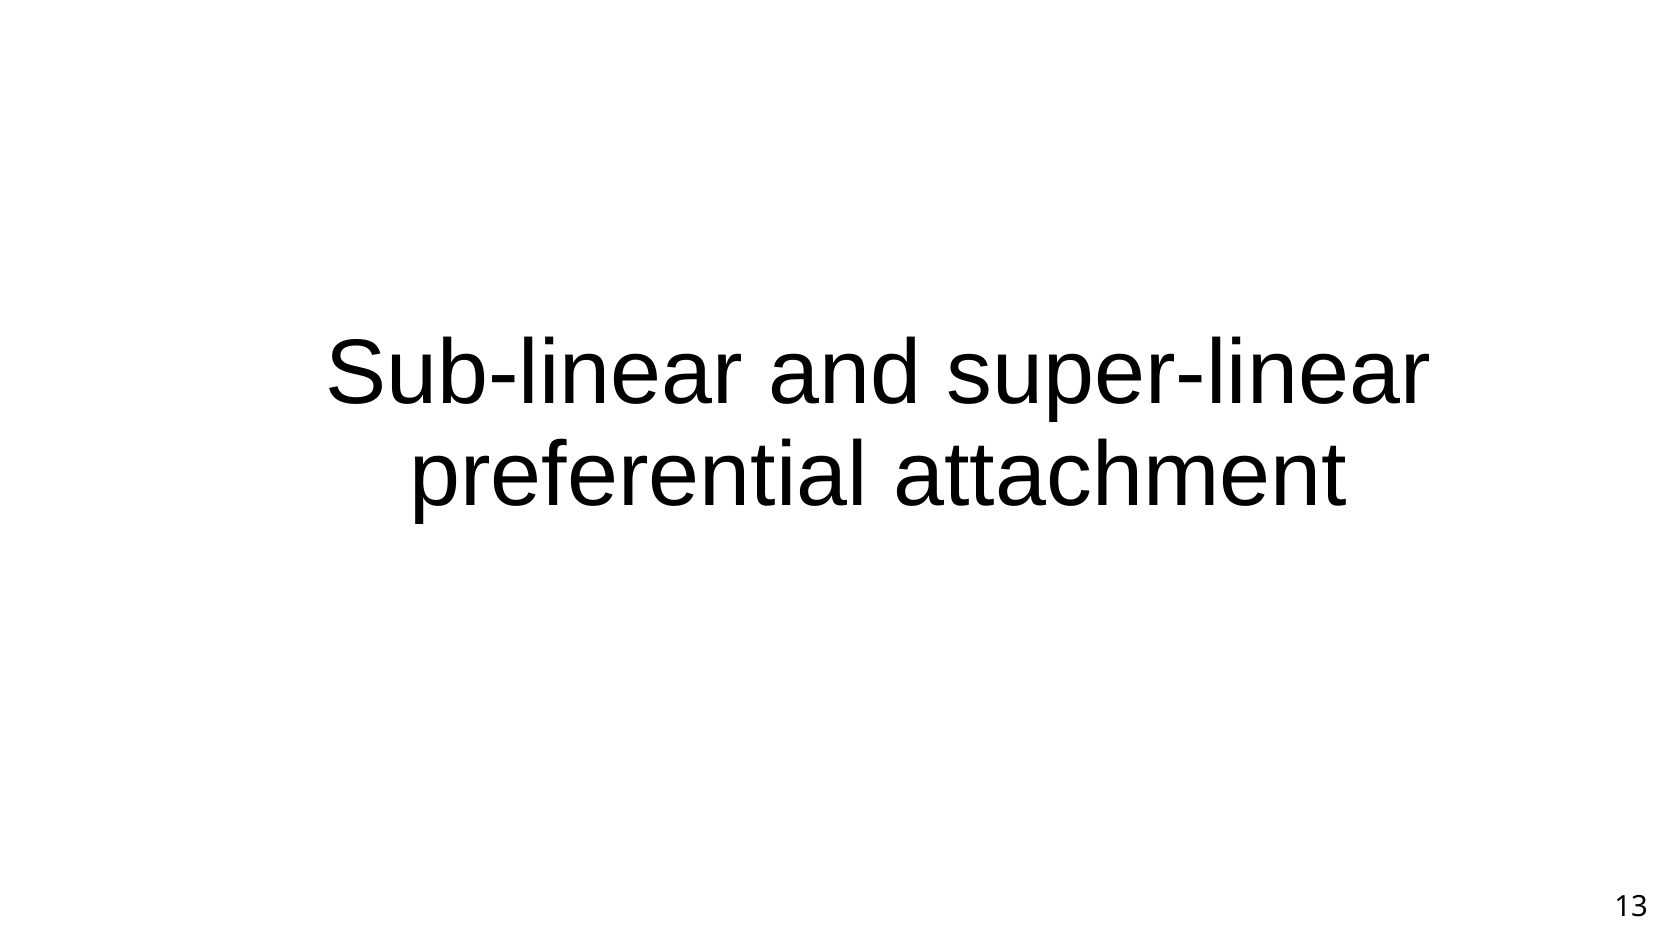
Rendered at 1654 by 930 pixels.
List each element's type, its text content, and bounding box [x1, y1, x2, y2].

title Sub-linear and super-linear preferential attachment [134, 320, 1623, 526]
